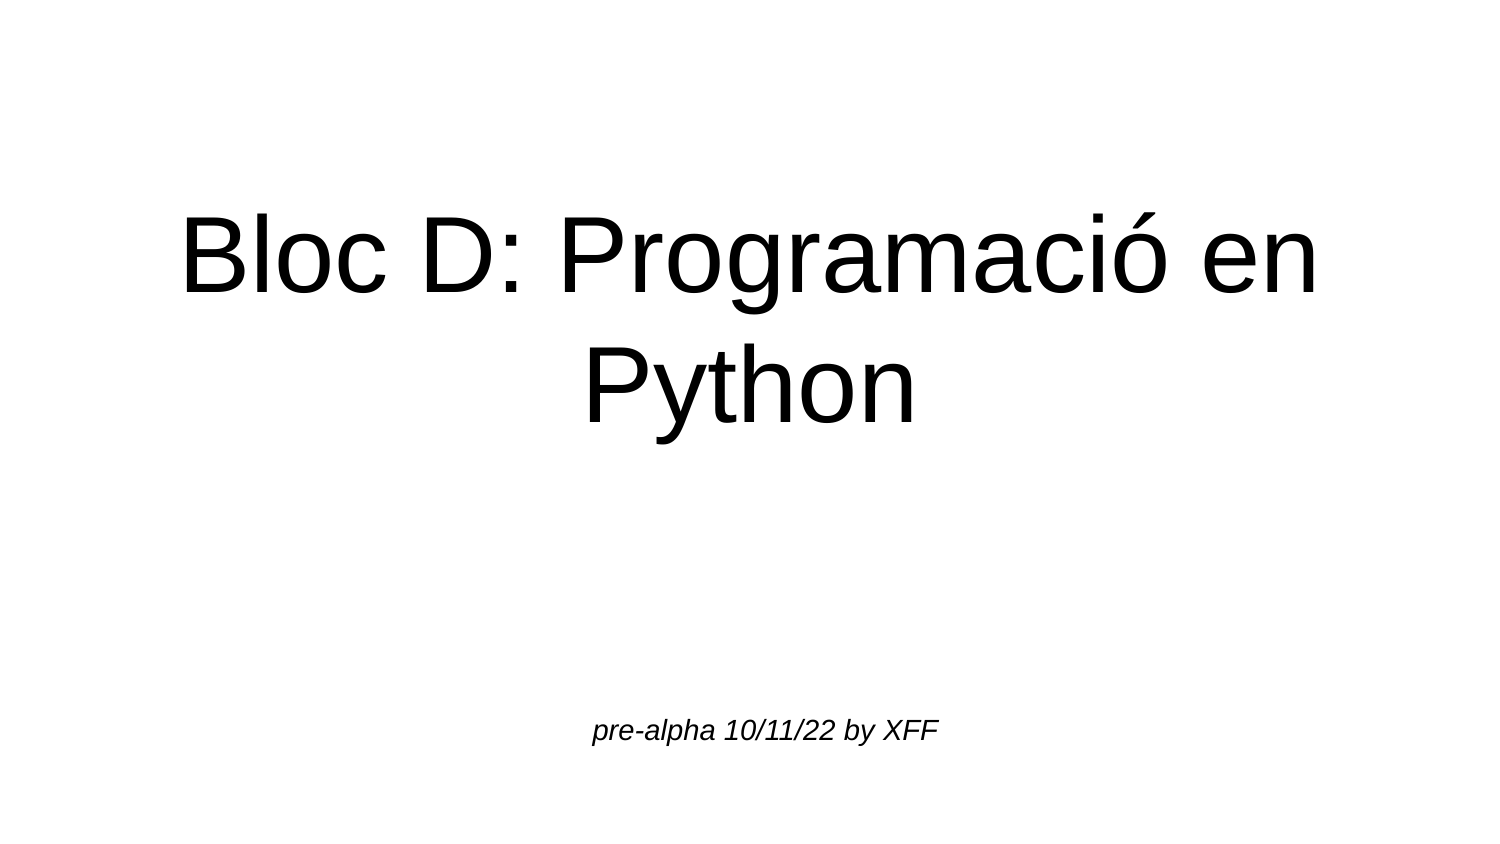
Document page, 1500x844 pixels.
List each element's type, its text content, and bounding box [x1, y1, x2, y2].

title Bloc D: Programació en Python [51, 122, 1449, 459]
text_box pre-alpha 10/11/22 by XFF [345, 696, 1186, 762]
